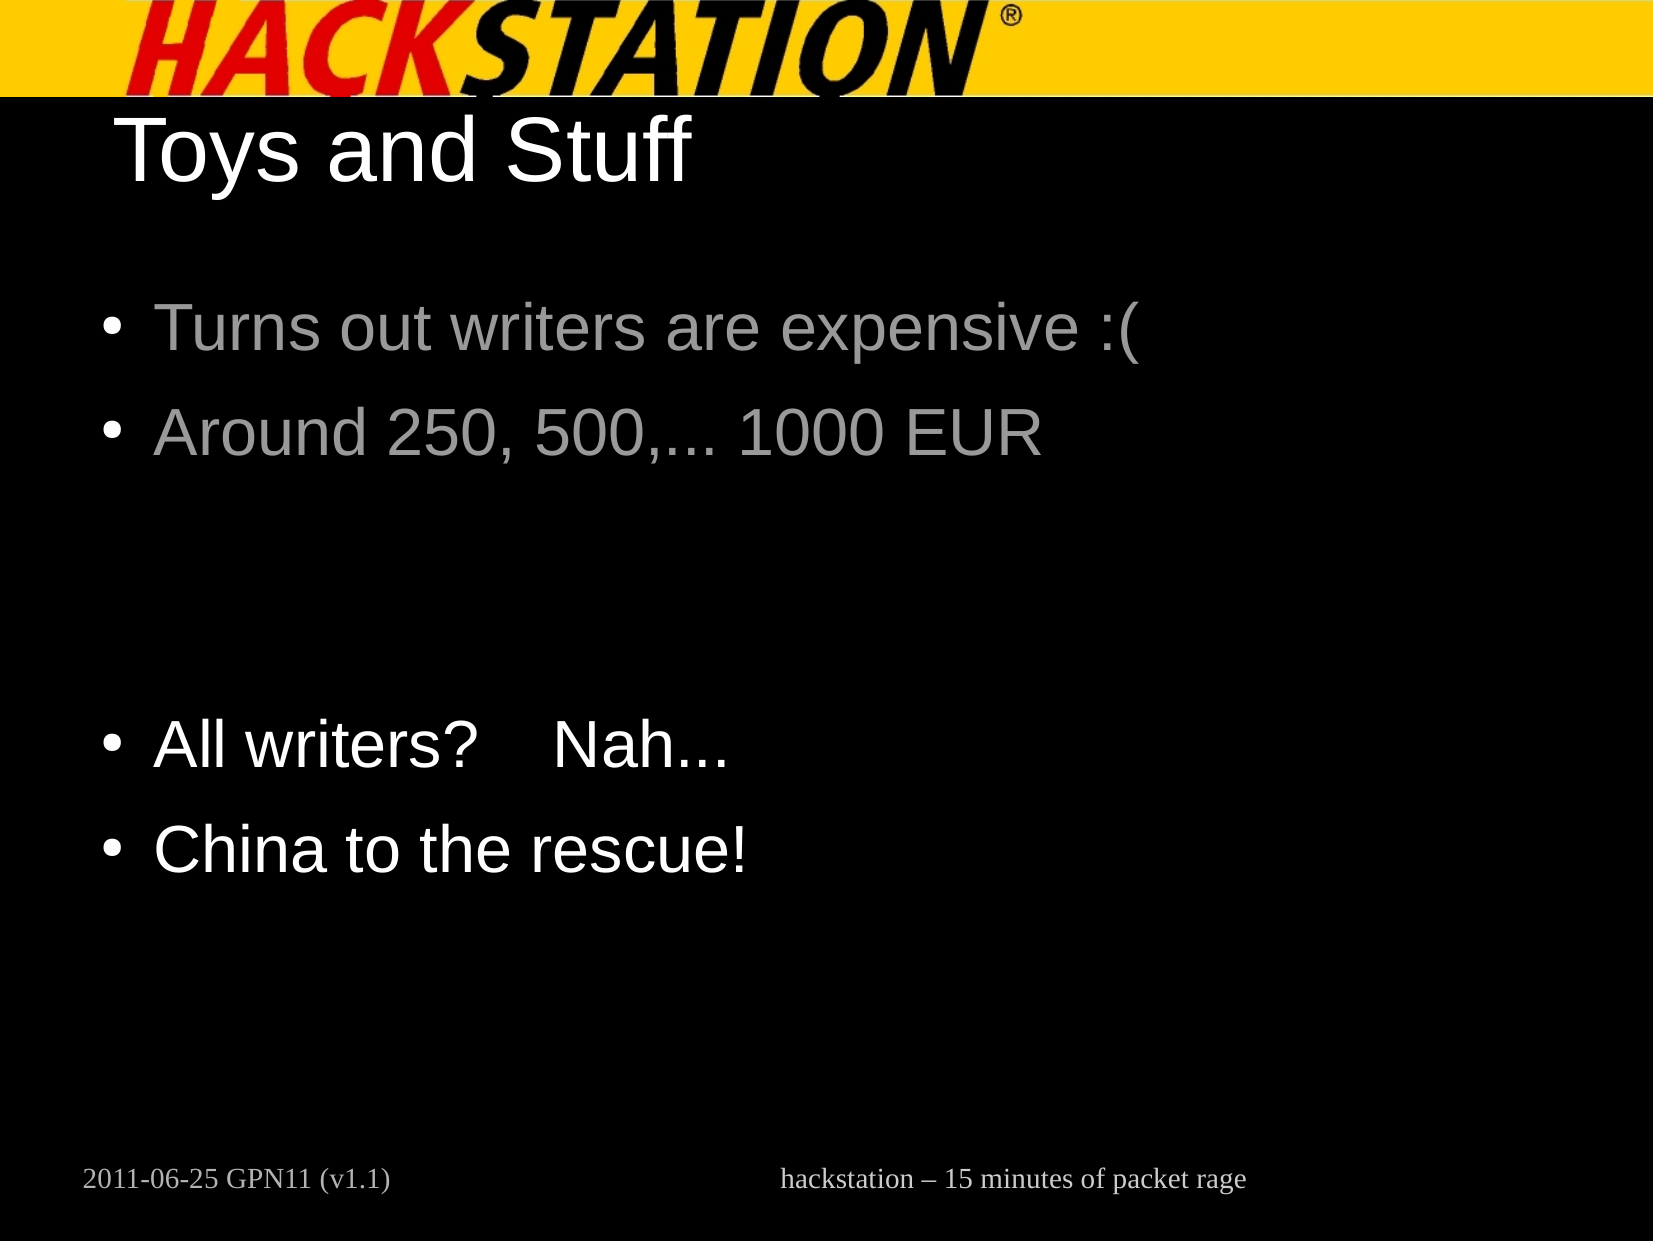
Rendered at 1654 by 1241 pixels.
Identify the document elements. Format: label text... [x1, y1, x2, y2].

picture [0, 0, 1653, 97]
list Turns out writers are expensive :( Around 250, 500,... 1000 EUR All writers? Nah... China to the rescue! [82, 290, 1571, 1163]
title Toys and Stuff [112, 75, 1571, 226]
